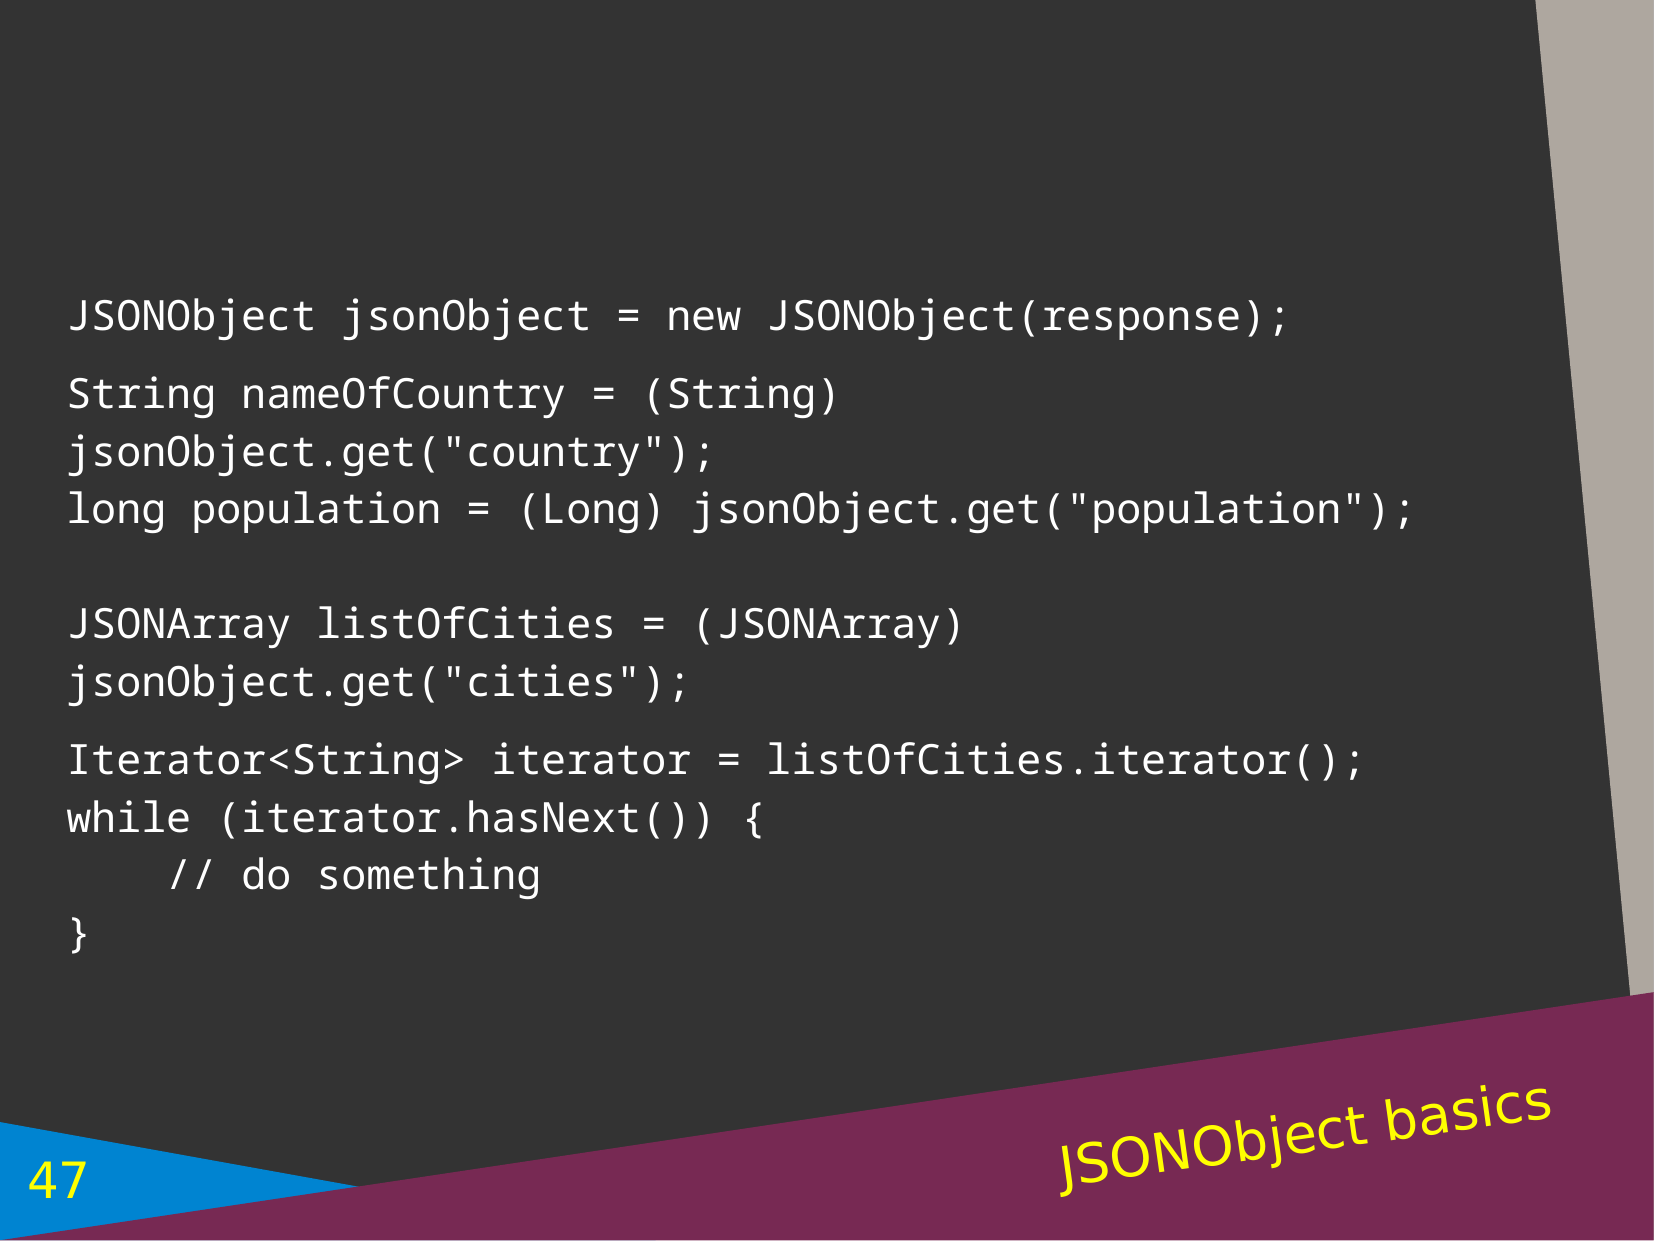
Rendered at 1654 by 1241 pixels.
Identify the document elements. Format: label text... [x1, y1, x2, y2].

text_box JSONObject jsonObject = new JSONObject(response); String nameOfCountry = (String) jsonObject.get("country"); long population = (Long) jsonObject.get("population"); JSONArray listOfCities = (JSONArray) jsonObject.get("cities"); Iterator<String> iterator = listOfCities.iterator(); while (iterator.hasNext()) { // do something } [51, 266, 1449, 734]
title JSONObject basics [956, 995, 1654, 1241]
